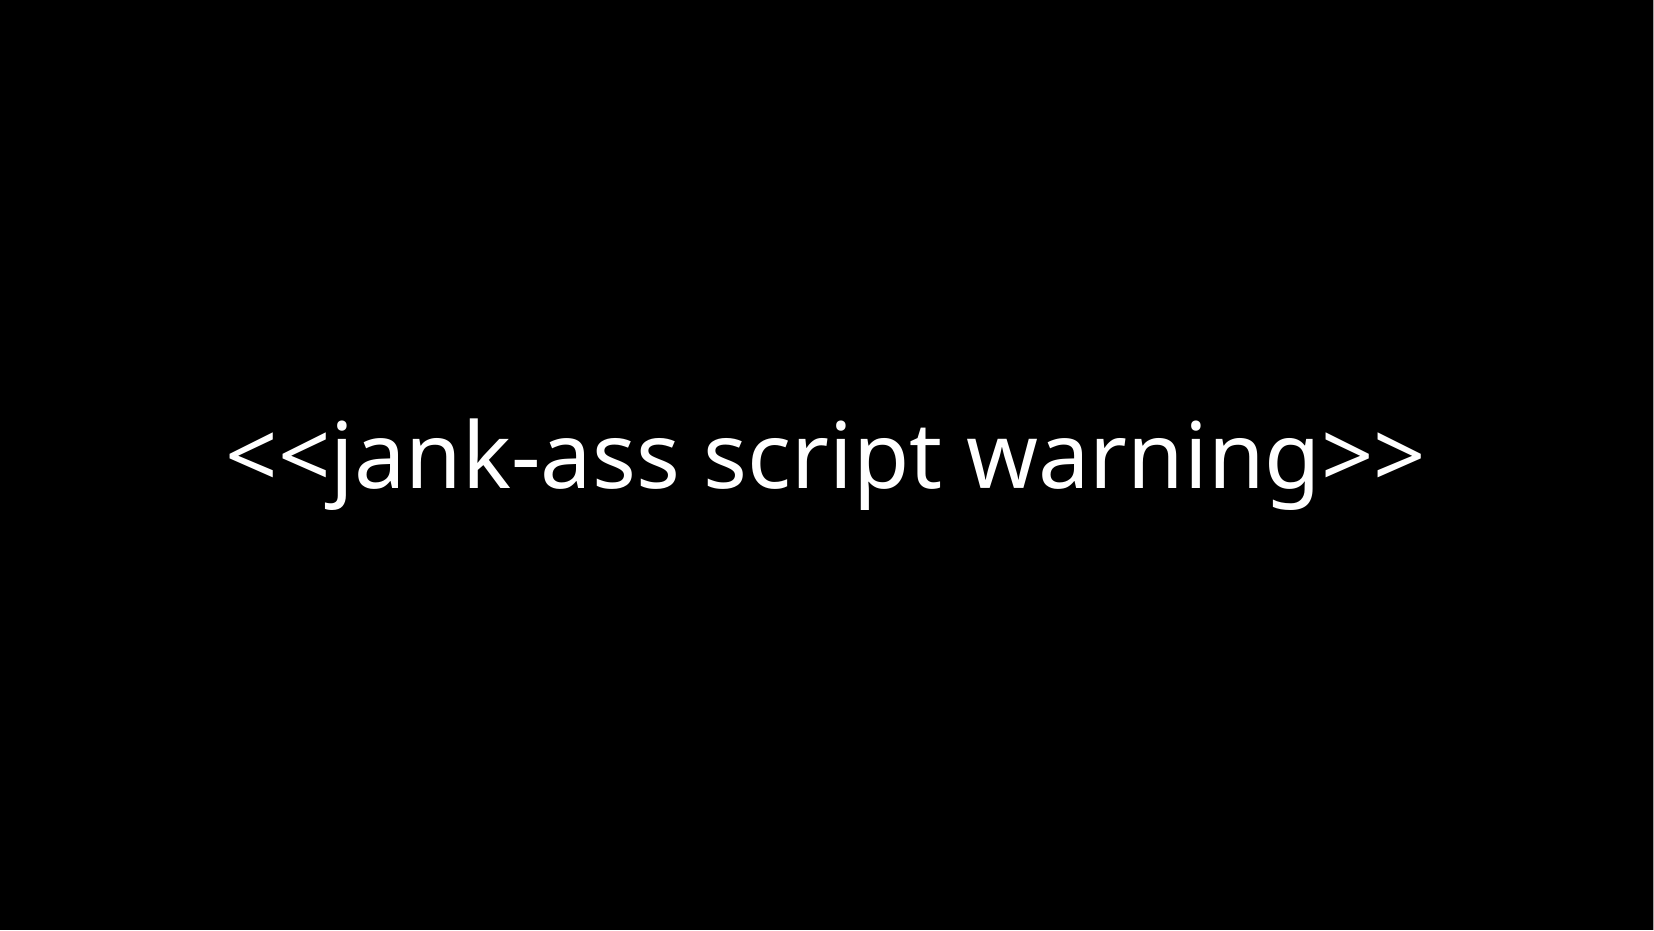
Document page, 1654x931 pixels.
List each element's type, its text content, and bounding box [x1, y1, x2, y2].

title <<jank-ass script warning>> [82, 375, 1571, 531]
